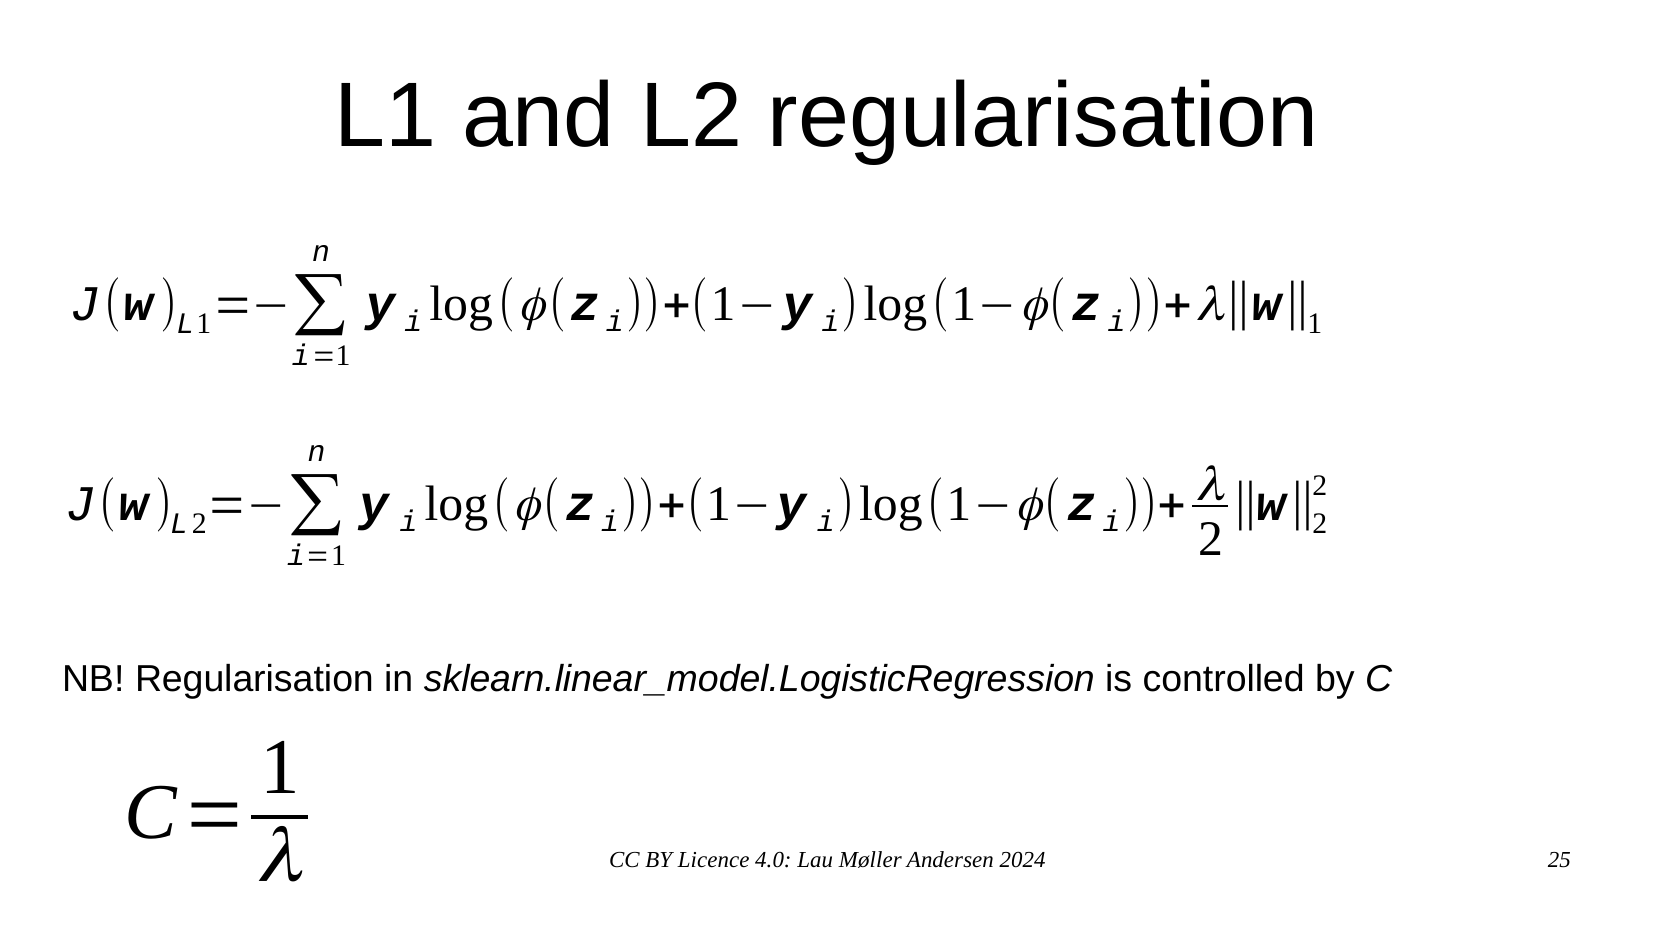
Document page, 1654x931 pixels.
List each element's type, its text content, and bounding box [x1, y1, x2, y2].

chart [59, 236, 1333, 575]
text_box NB! Regularisation in sklearn.linear_model.LogisticRegression is controlled by C [47, 649, 1548, 931]
chart [118, 723, 319, 886]
title L1 and L2 regularisation [82, 37, 1571, 193]
